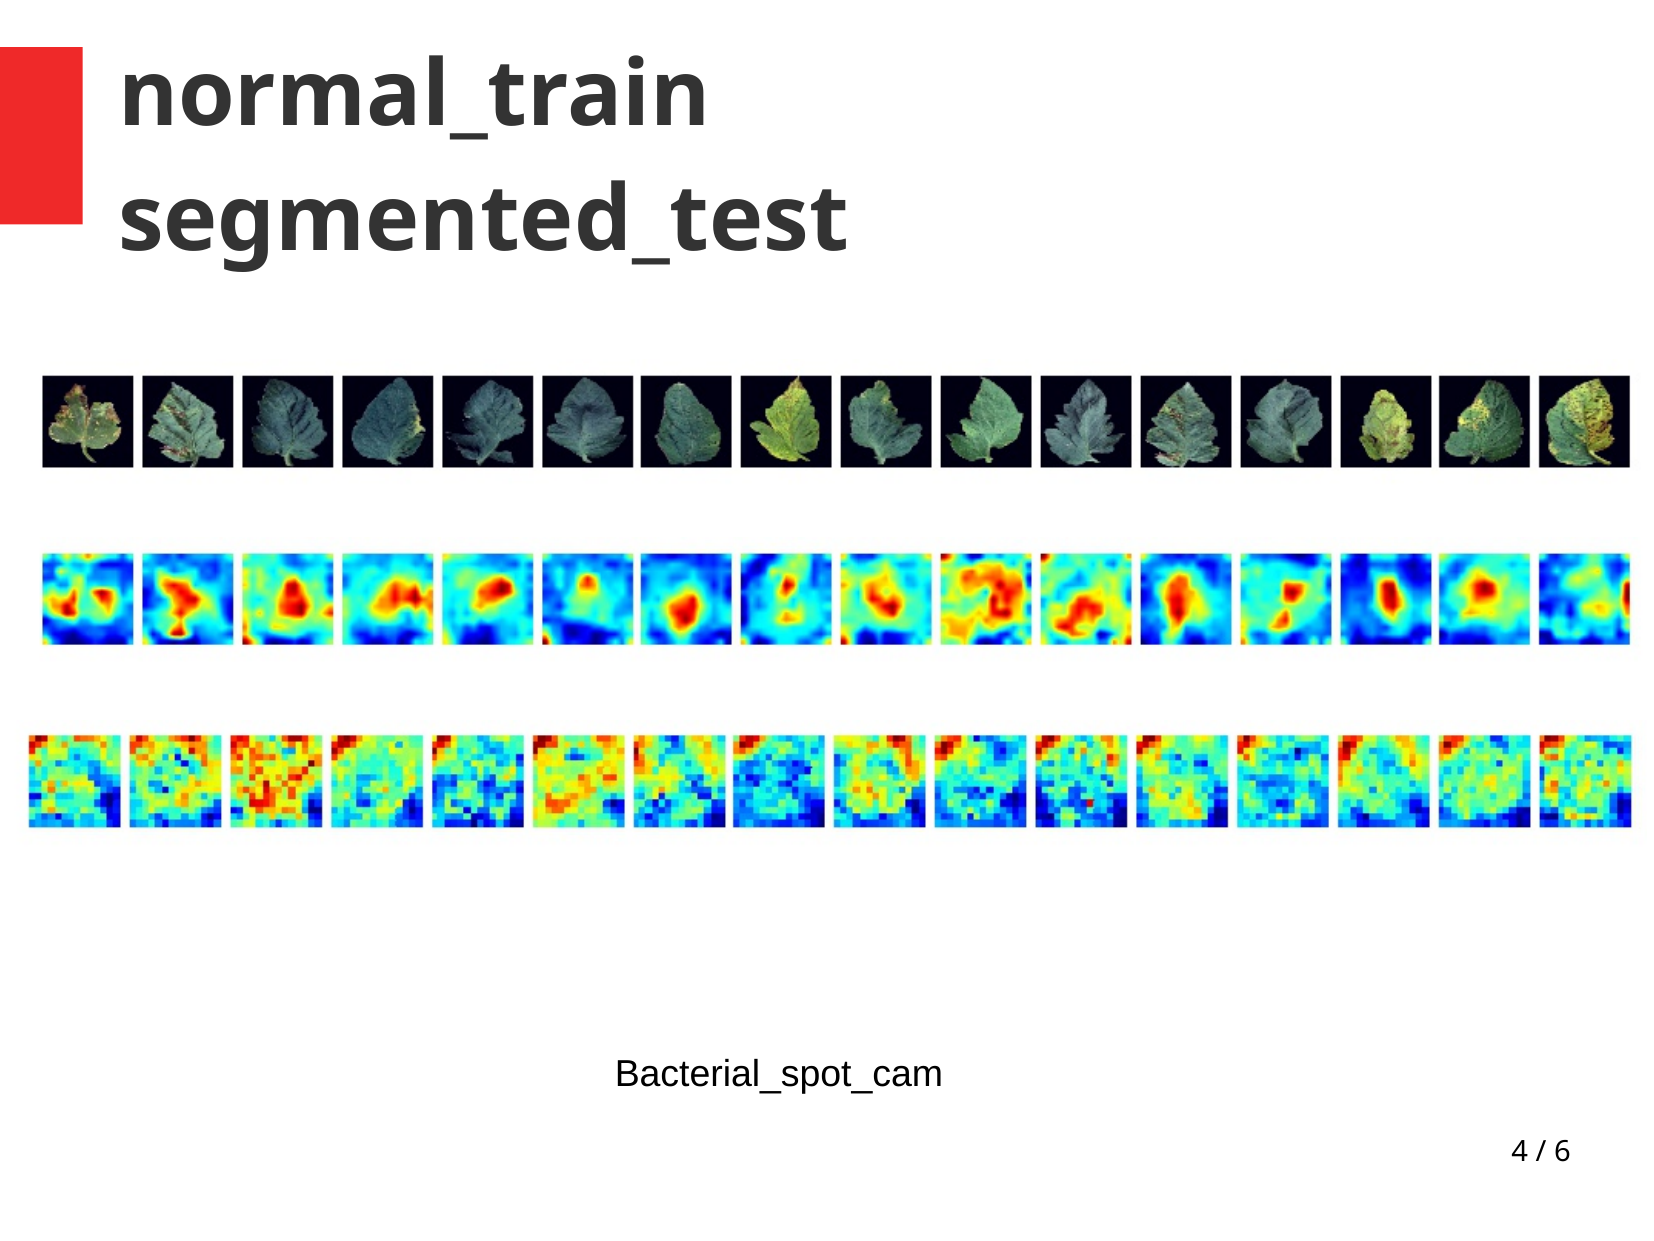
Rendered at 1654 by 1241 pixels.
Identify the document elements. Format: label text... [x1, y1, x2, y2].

text_box Bacterial_spot_cam [600, 1044, 959, 1096]
title normal_train segmented_test [118, 45, 1571, 260]
picture [0, 359, 1647, 505]
picture [0, 720, 1647, 865]
picture [0, 537, 1647, 682]
